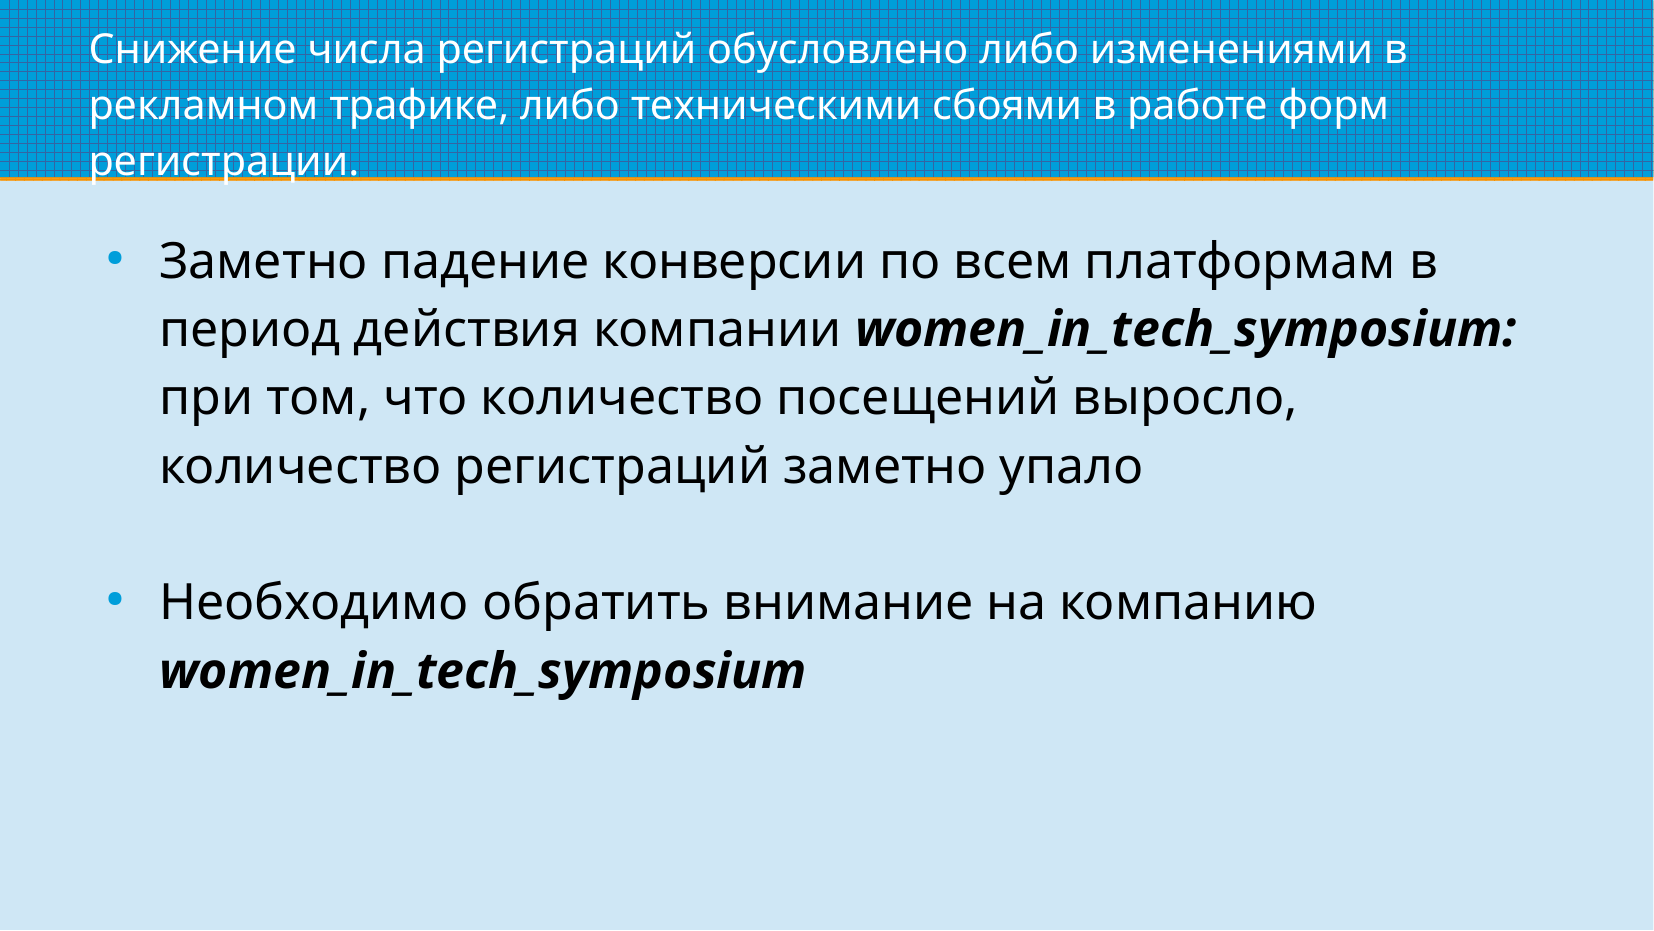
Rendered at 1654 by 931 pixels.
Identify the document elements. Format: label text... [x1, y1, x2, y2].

list Заметно падение конверсии по всем платформам в период действия компании women_in_tech_symposium: при том, что количество посещений выросло, количество регистраций заметно упало Необходимо обратить внимание на компанию women_in_tech_symposium [88, 225, 1565, 852]
title Снижение числа регистраций обусловлено либо изменениями в рекламном трафике, либо техническими сбоями в работе форм регистрации. [88, 14, 1565, 188]
